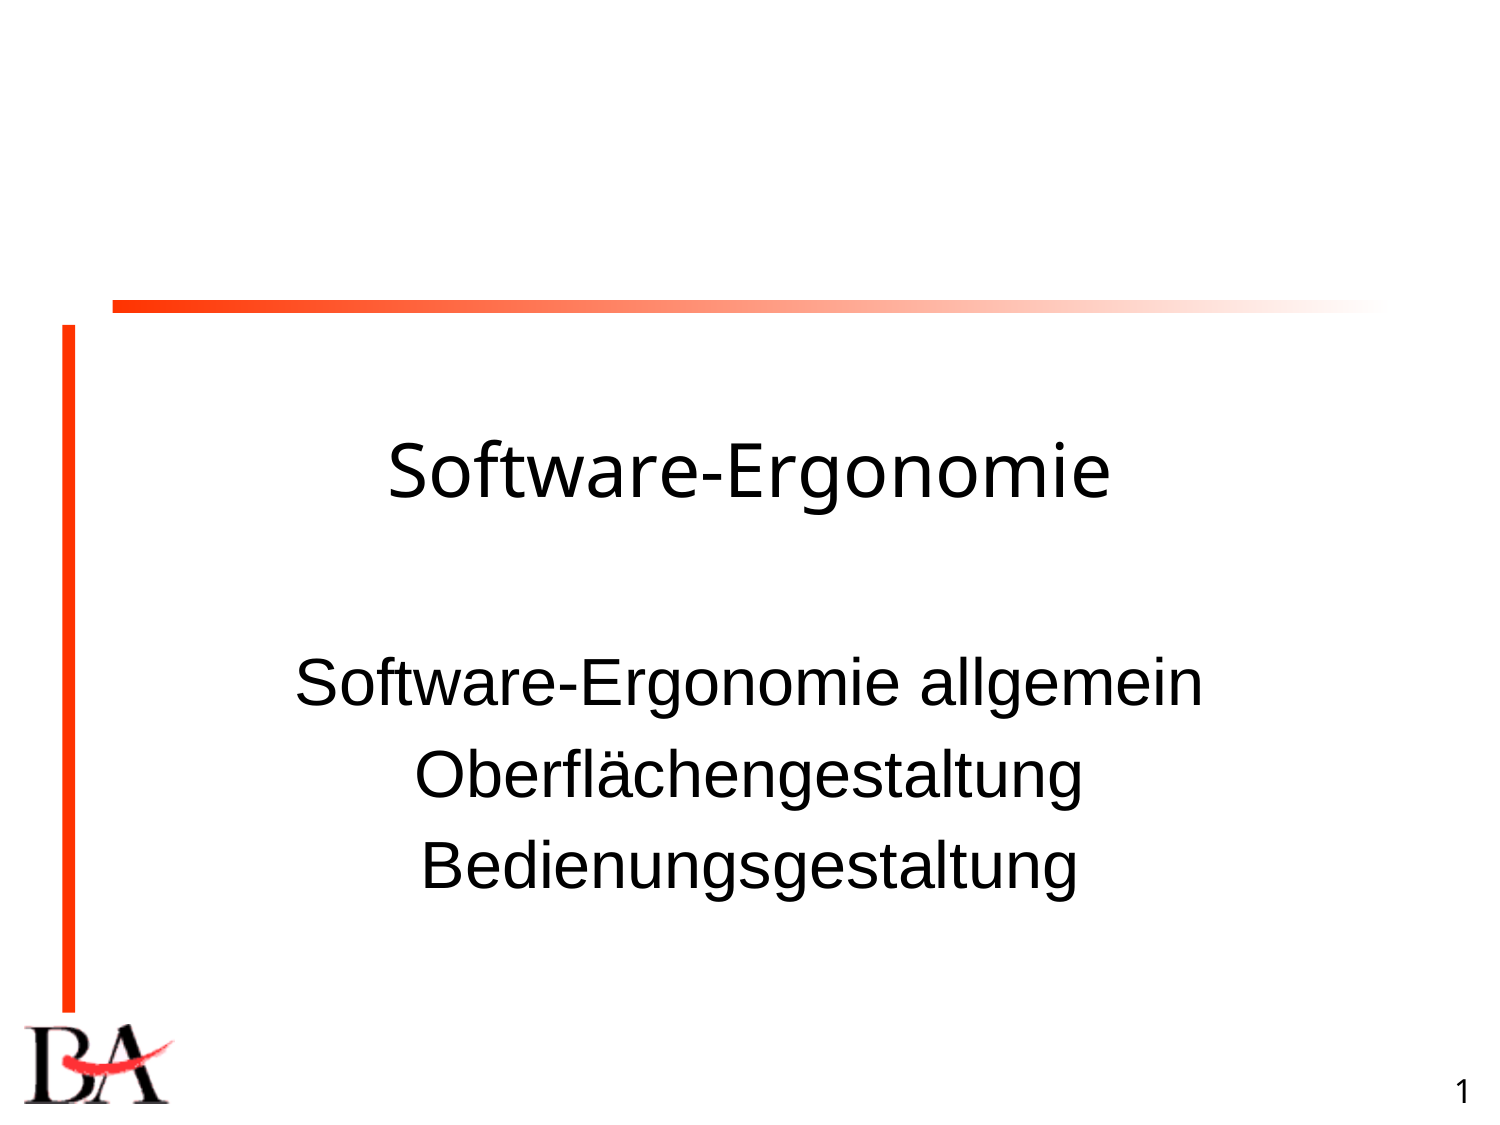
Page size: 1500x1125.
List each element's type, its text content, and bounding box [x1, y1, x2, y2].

picture [24, 1024, 175, 1104]
title Software-Ergonomie [112, 374, 1388, 563]
subtitle Software-Ergonomie allgemein Oberflächengestaltung Bedienungsgestaltung [225, 637, 1276, 926]
